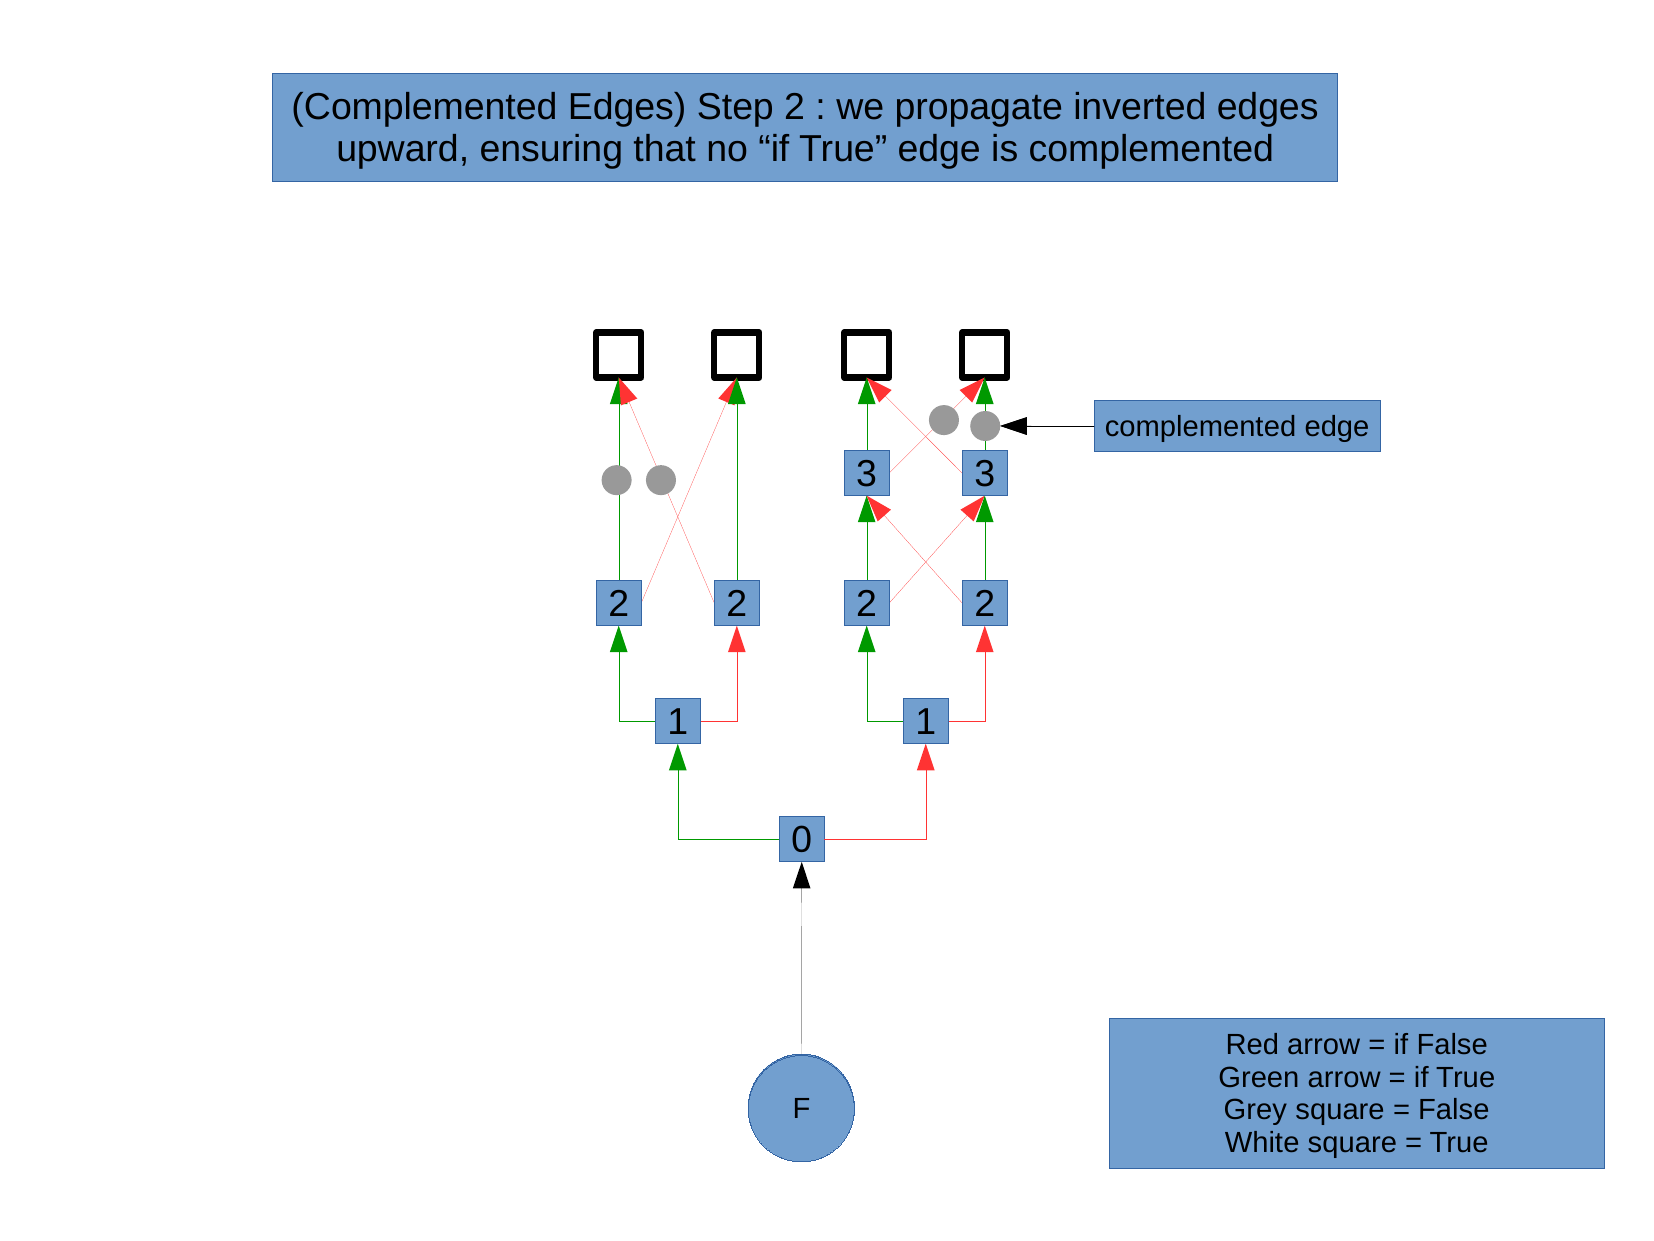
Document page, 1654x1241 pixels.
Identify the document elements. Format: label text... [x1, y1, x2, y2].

text_box Red arrow = if False Green arrow = if True Grey square = False White square = True [1109, 1018, 1605, 1169]
text_box [928, 405, 959, 436]
text_box 2 [714, 580, 760, 626]
text_box 0 [779, 816, 825, 862]
text_box 2 [596, 580, 642, 626]
text_box [970, 410, 1001, 442]
text_box [601, 465, 632, 496]
text_box 1 [903, 698, 949, 744]
text_box [714, 332, 760, 378]
text_box [844, 332, 890, 378]
text_box 3 [844, 450, 890, 496]
text_box 1 [655, 698, 701, 744]
text_box F [748, 1055, 855, 1162]
text_box complemented edge [1094, 400, 1381, 452]
text_box [596, 332, 642, 378]
text_box [645, 465, 677, 496]
text_box 3 [962, 450, 1008, 496]
text_box [962, 332, 1008, 378]
text_box 2 [962, 580, 1008, 626]
text_box (Complemented Edges) Step 2 : we propagate inverted edges upward, ensuring that no “if True” edge is complemented [272, 73, 1338, 182]
text_box 2 [844, 580, 890, 626]
